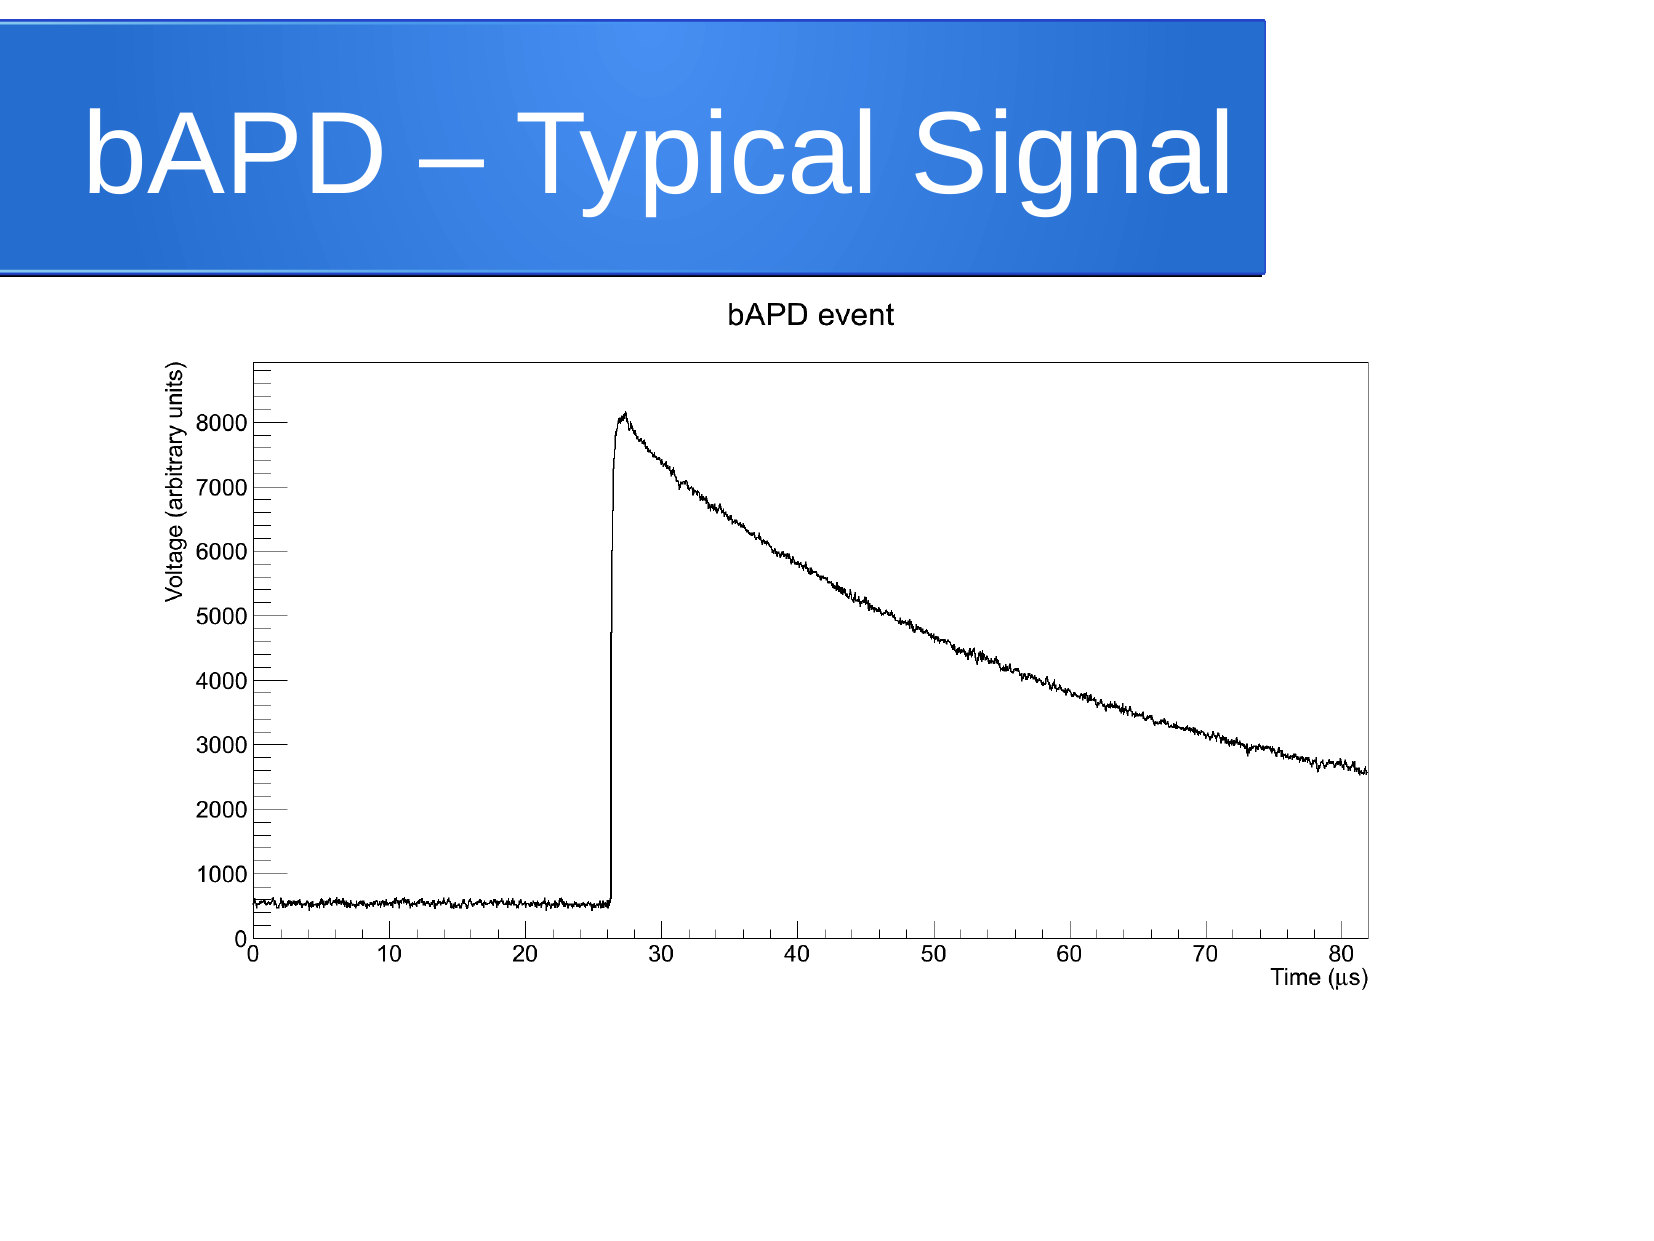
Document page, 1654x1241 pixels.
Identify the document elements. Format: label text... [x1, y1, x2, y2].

picture [0, 17, 1270, 282]
title bAPD – Typical Signal [82, 49, 1250, 257]
picture [114, 290, 1507, 1010]
